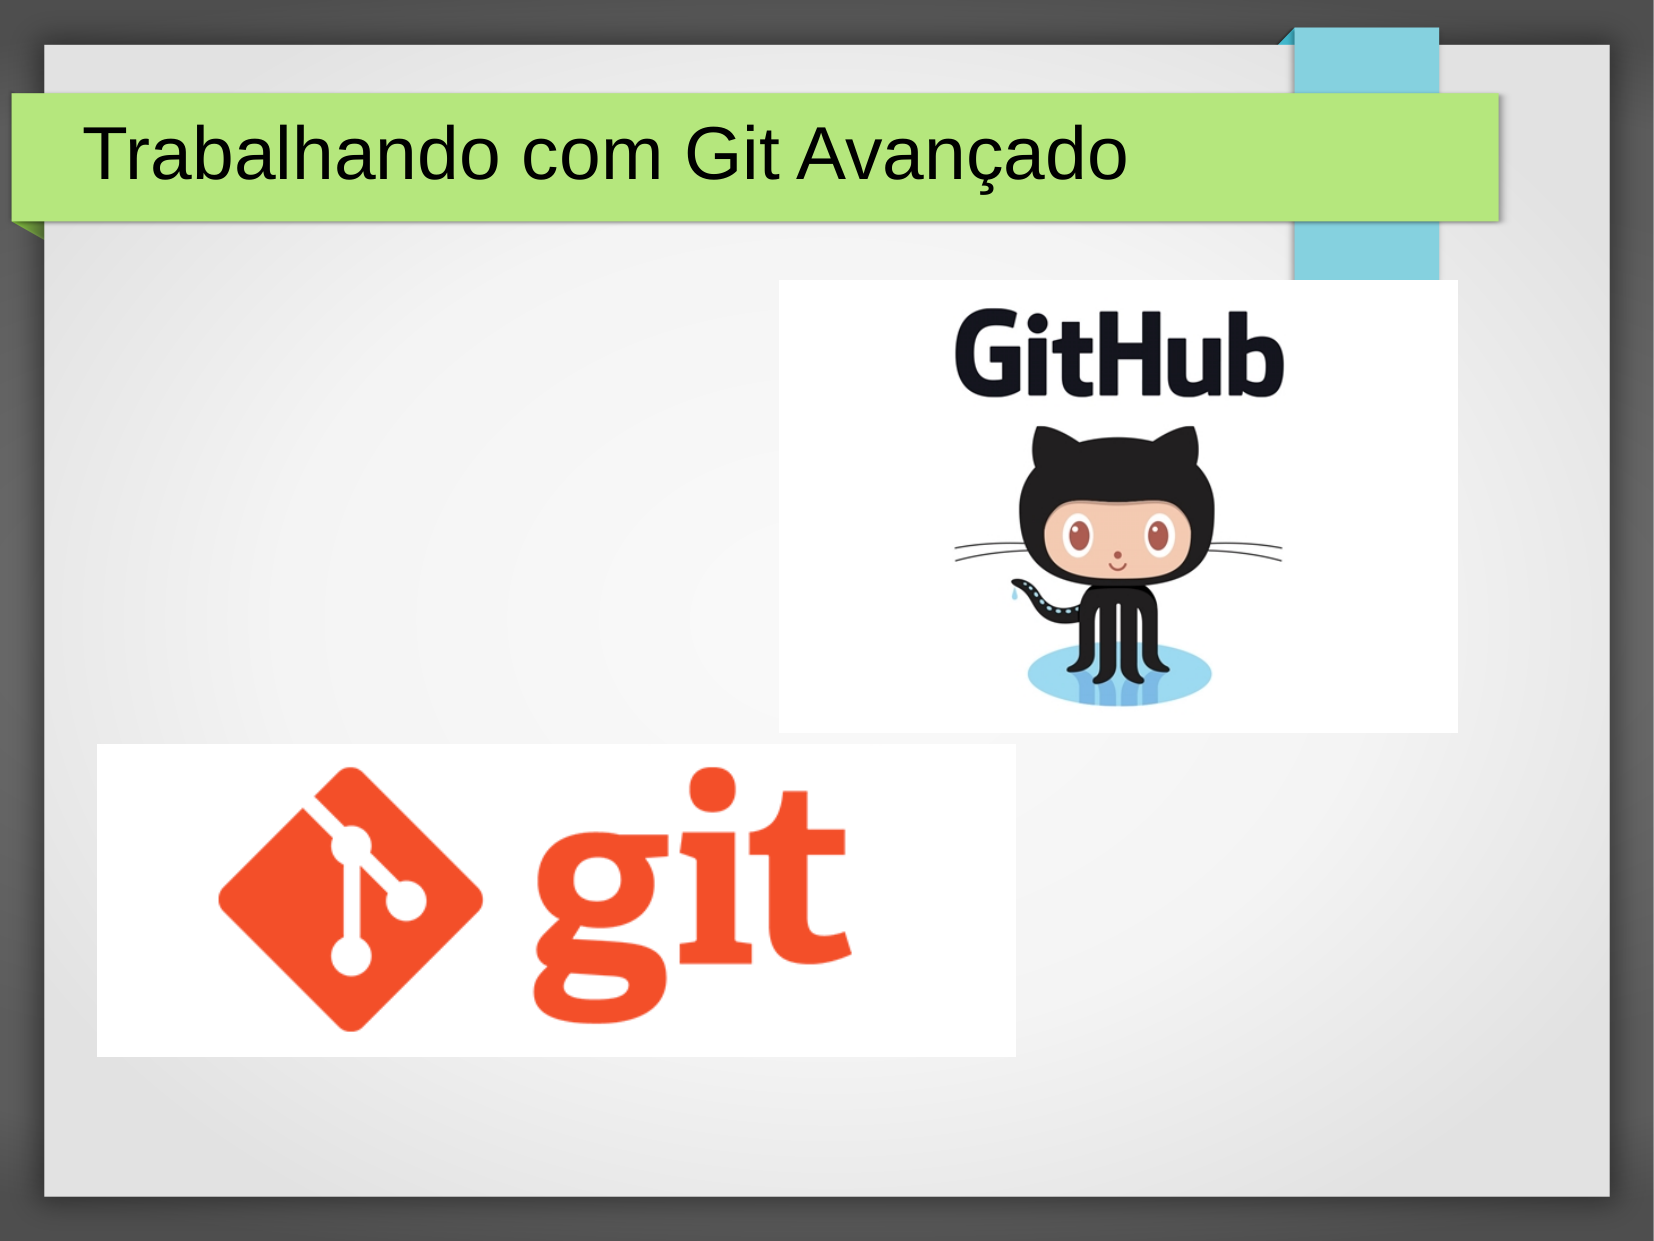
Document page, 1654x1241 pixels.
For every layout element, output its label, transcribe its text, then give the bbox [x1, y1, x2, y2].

picture [0, 0, 1654, 1241]
title Trabalhando com Git Avançado [82, 94, 1264, 213]
